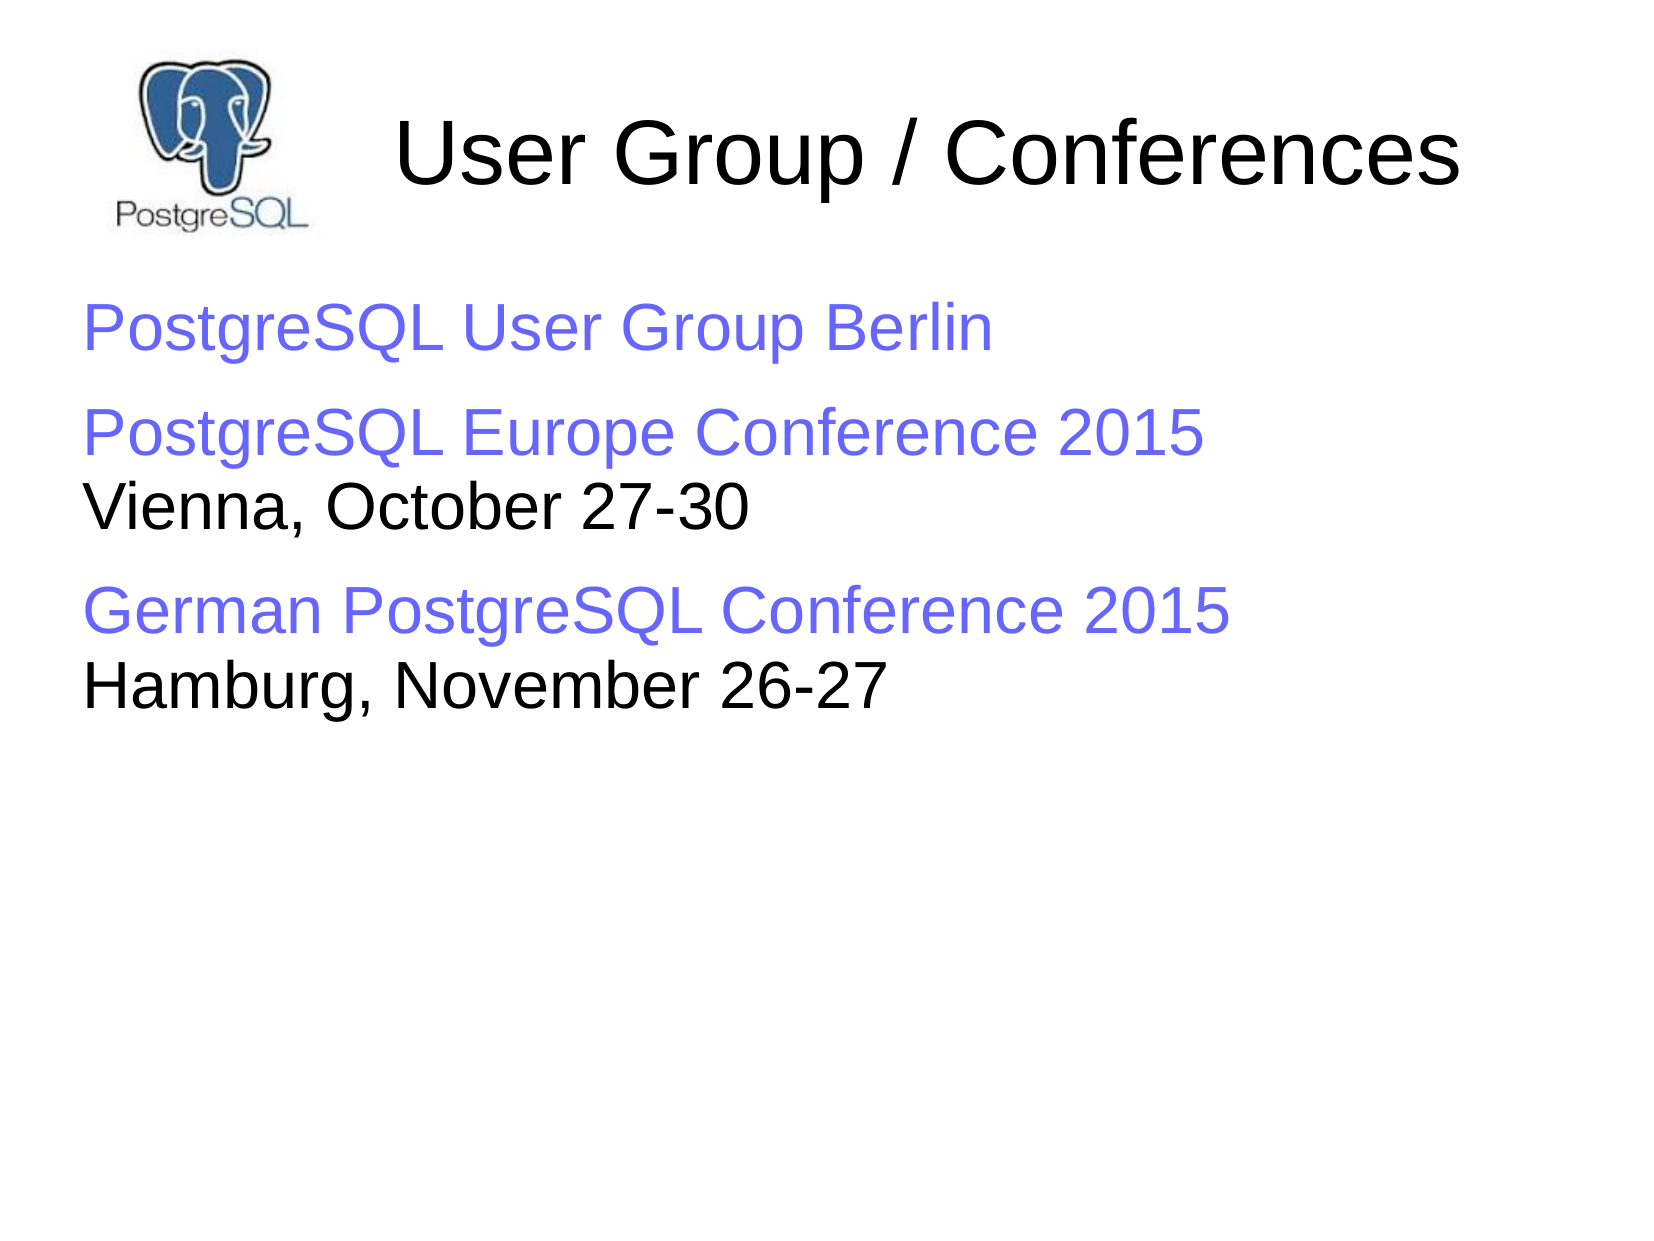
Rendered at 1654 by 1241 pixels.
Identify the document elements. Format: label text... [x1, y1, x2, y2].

list PostgreSQL User Group Berlin PostgreSQL Europe Conference 2015 Vienna, October 27-30 German PostgreSQL Conference 2015 Hamburg, November 26-27 [82, 290, 1538, 1010]
title User Group / Conferences [82, 49, 1571, 257]
picture [58, 50, 356, 237]
